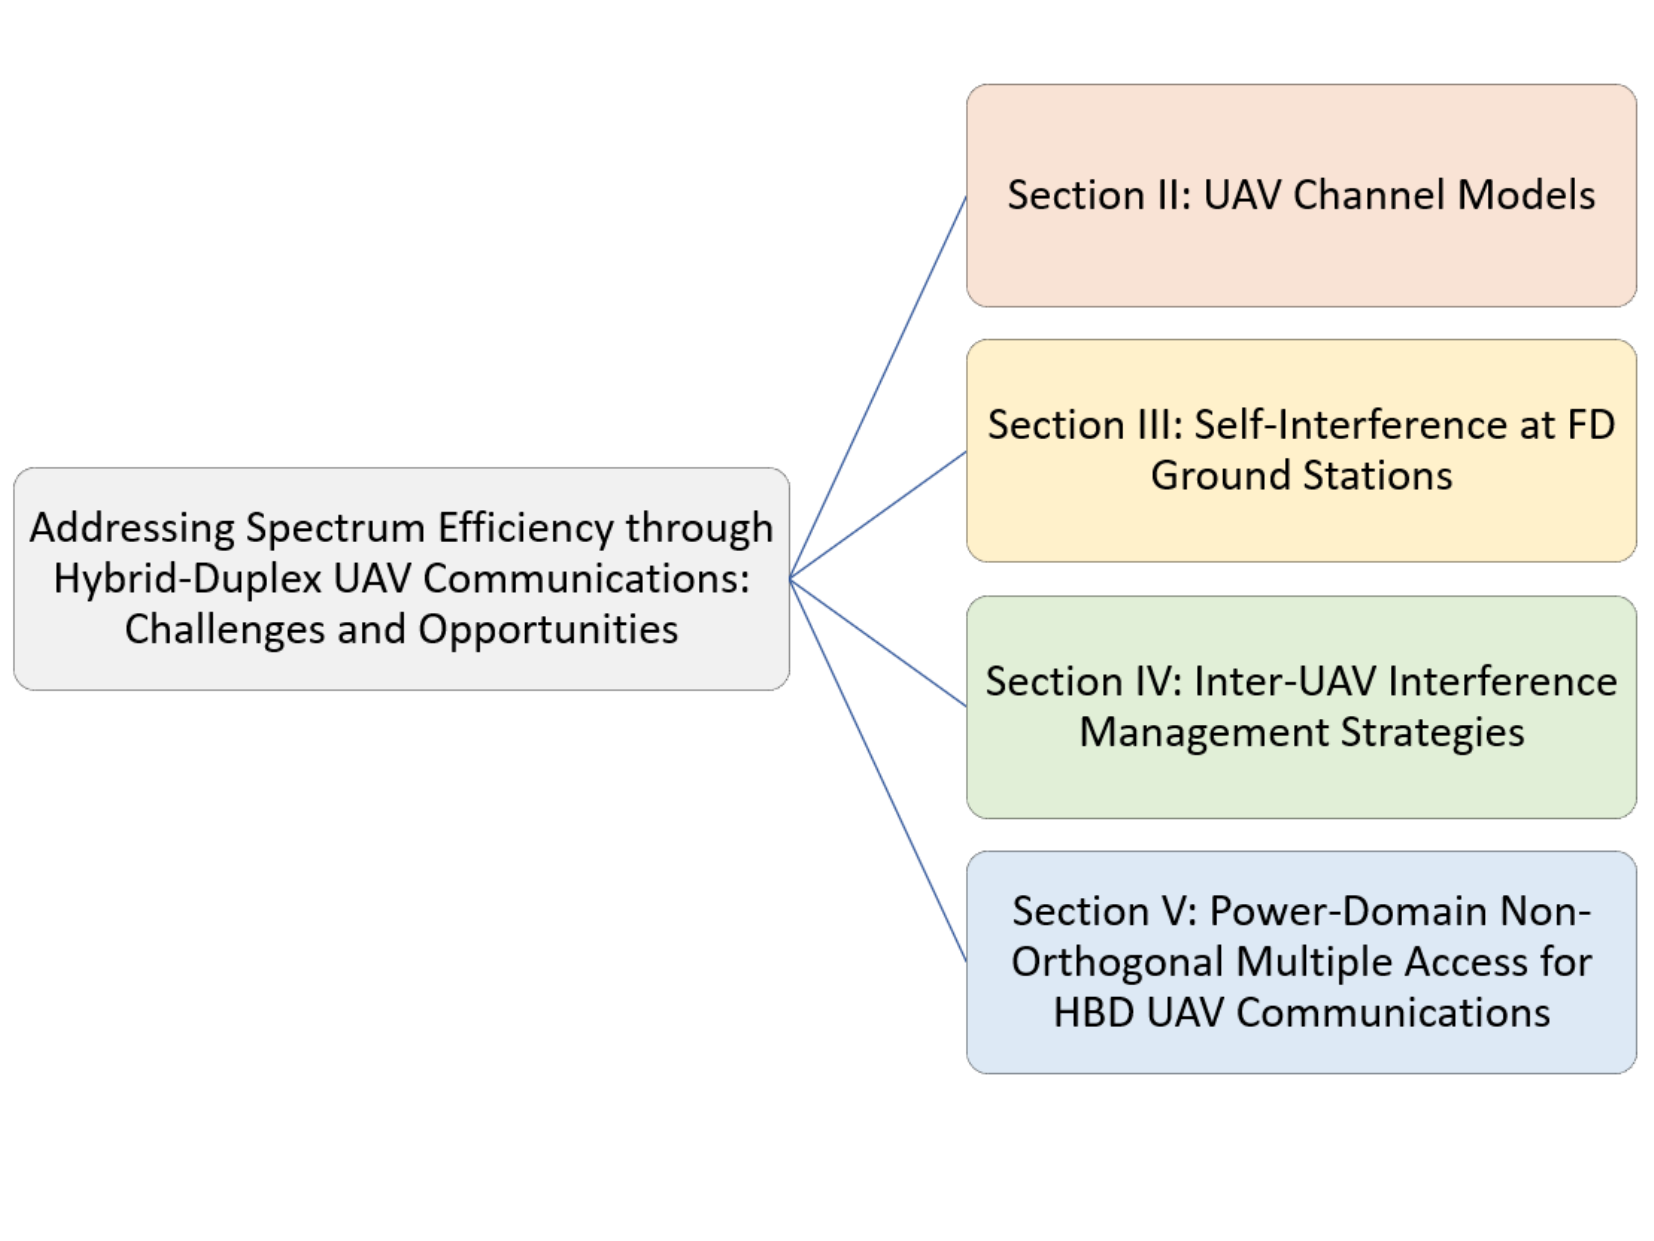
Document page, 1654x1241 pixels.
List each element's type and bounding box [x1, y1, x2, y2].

picture [3, 75, 1654, 1091]
